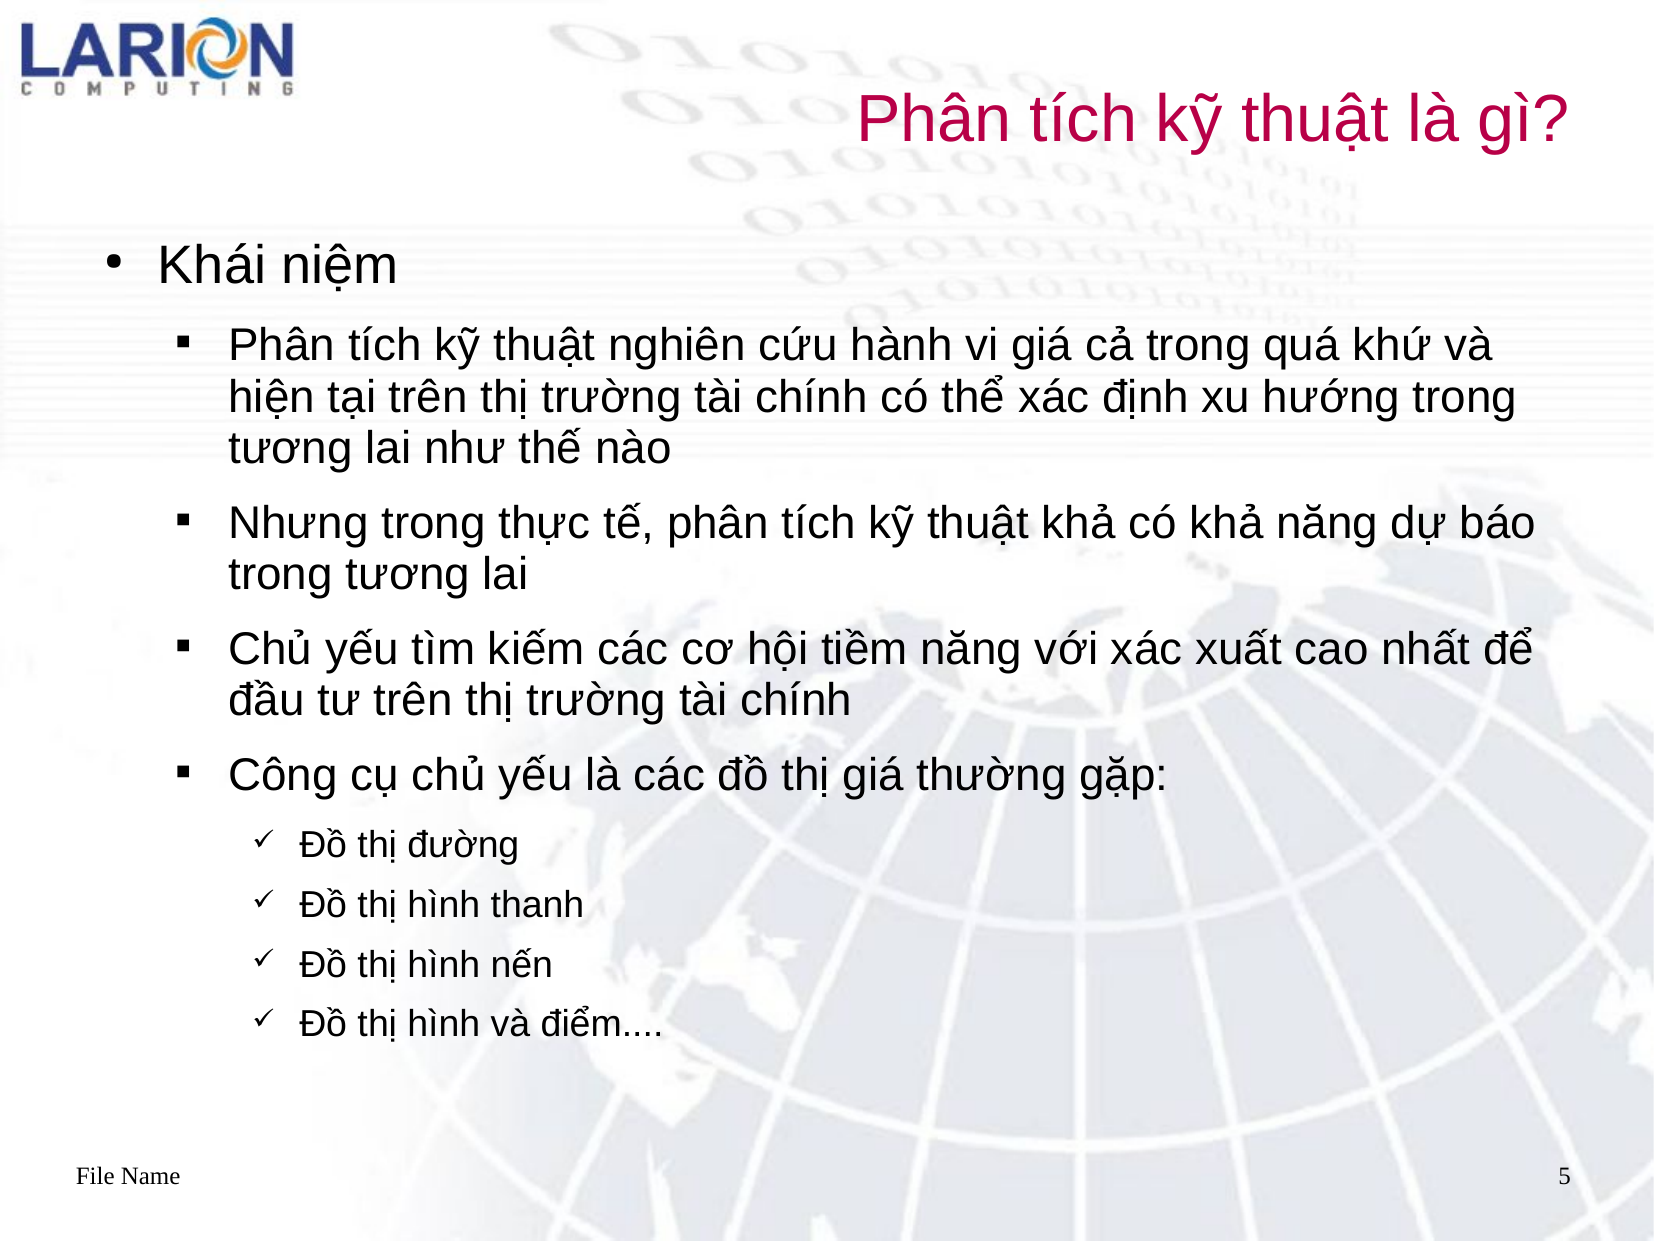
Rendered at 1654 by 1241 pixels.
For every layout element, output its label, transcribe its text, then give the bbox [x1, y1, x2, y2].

list Khái niệm Phân tích kỹ thuật nghiên cứu hành vi giá cả trong quá khứ và hiện tại trên thị trường tài chính có thể xác định xu hướng trong tương lai như thế nào Nhưng trong thực tế, phân tích kỹ thuật khả có khả năng dự báo trong tương lai Chủ yếu tìm kiếm các cơ hội tiềm năng với xác xuất cao nhất để đầu tư trên thị trường tài chính Công cụ chủ yếu là các đồ thị giá thường gặp: Đồ thị đường Đồ thị hình thanh Đồ thị hình nến Đồ thị hình và điểm.... [86, 234, 1576, 1044]
picture [0, 0, 1654, 1241]
title Phân tích kỹ thuật là gì? [300, 49, 1571, 188]
